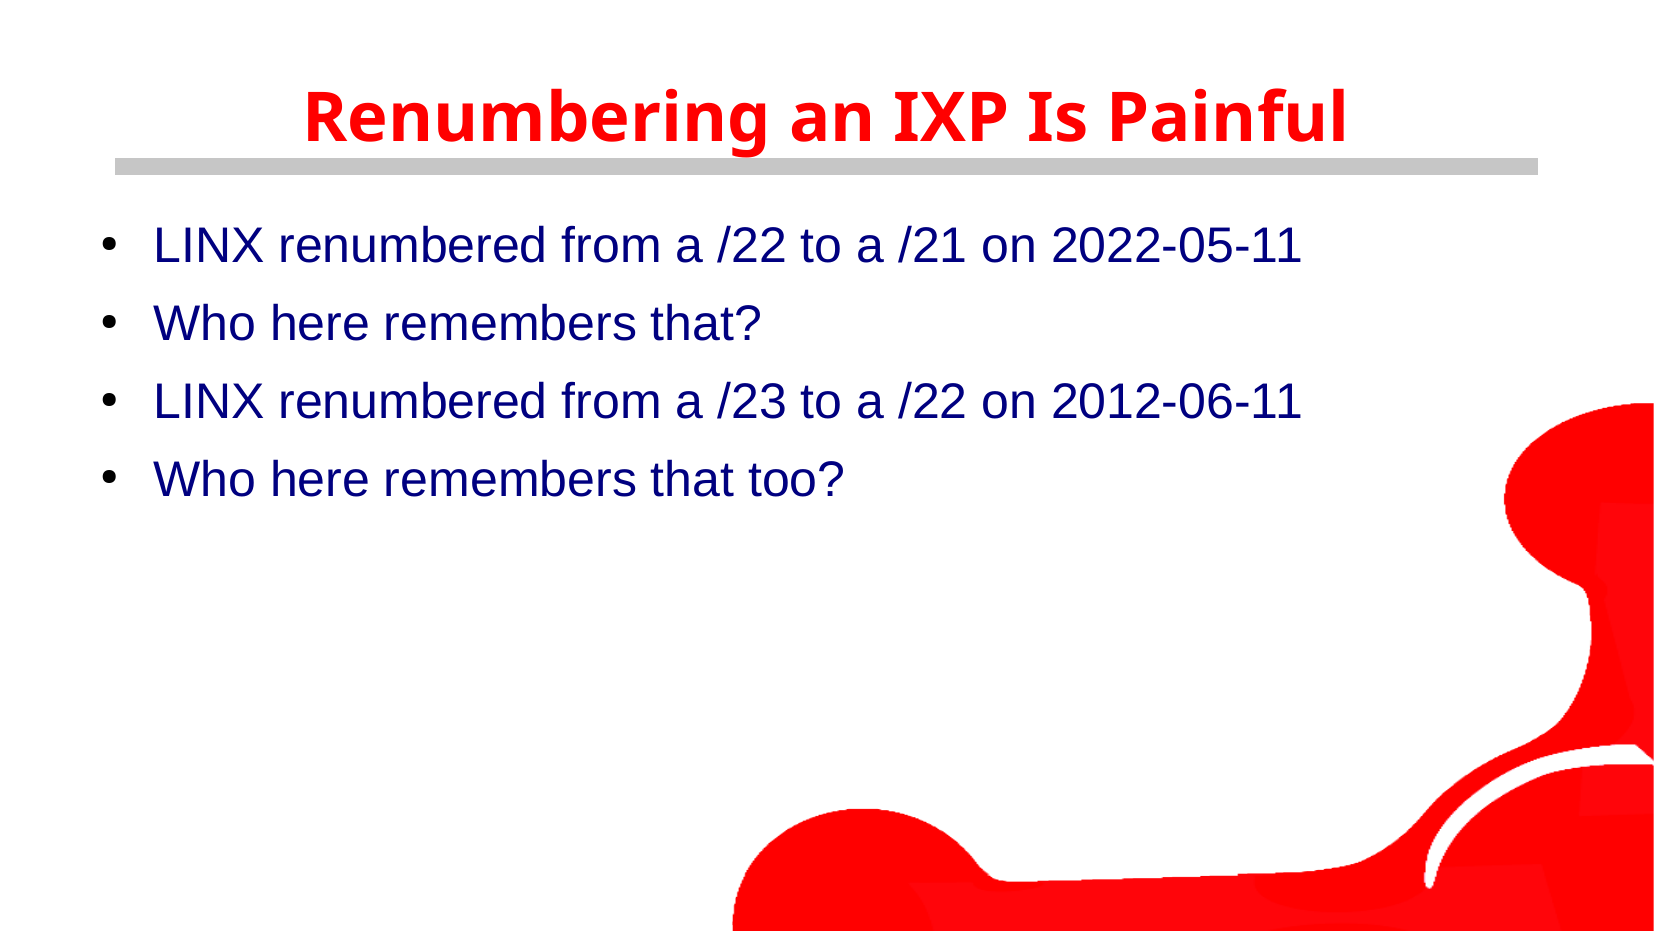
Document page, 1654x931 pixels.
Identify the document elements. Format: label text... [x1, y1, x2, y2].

title Renumbering an IXP Is Painful [82, 36, 1571, 193]
list LINX renumbered from a /22 to a /21 on 2022-05-11 Who here remembers that? LINX renumbered from a /23 to a /22 on 2012-06-11 Who here remembers that too? [82, 217, 1571, 804]
